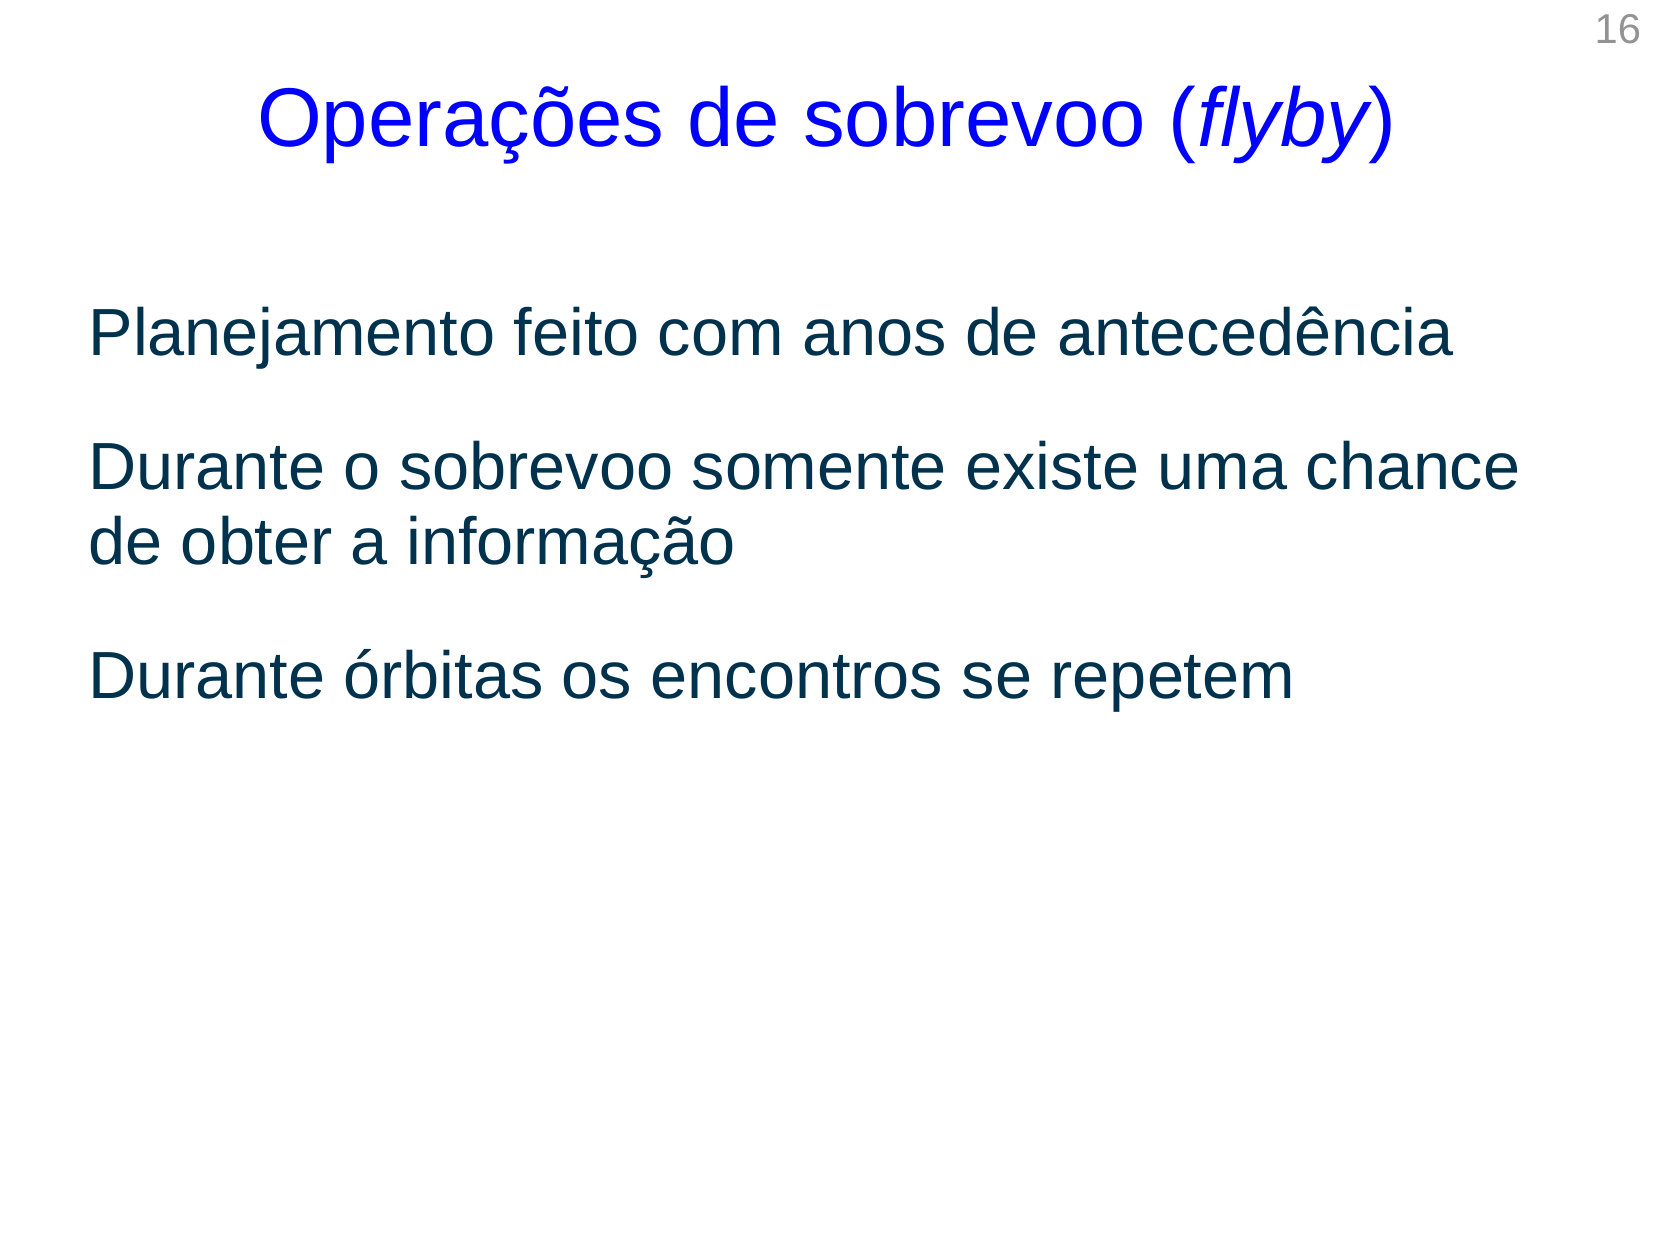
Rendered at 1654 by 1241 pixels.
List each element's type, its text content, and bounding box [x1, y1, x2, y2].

list Planejamento feito com anos de antecedência Durante o sobrevoo somente existe uma chance de obter a informação Durante órbitas os encontros se repetem [88, 295, 1565, 1182]
title Operações de sobrevoo (flyby) [88, 59, 1565, 178]
